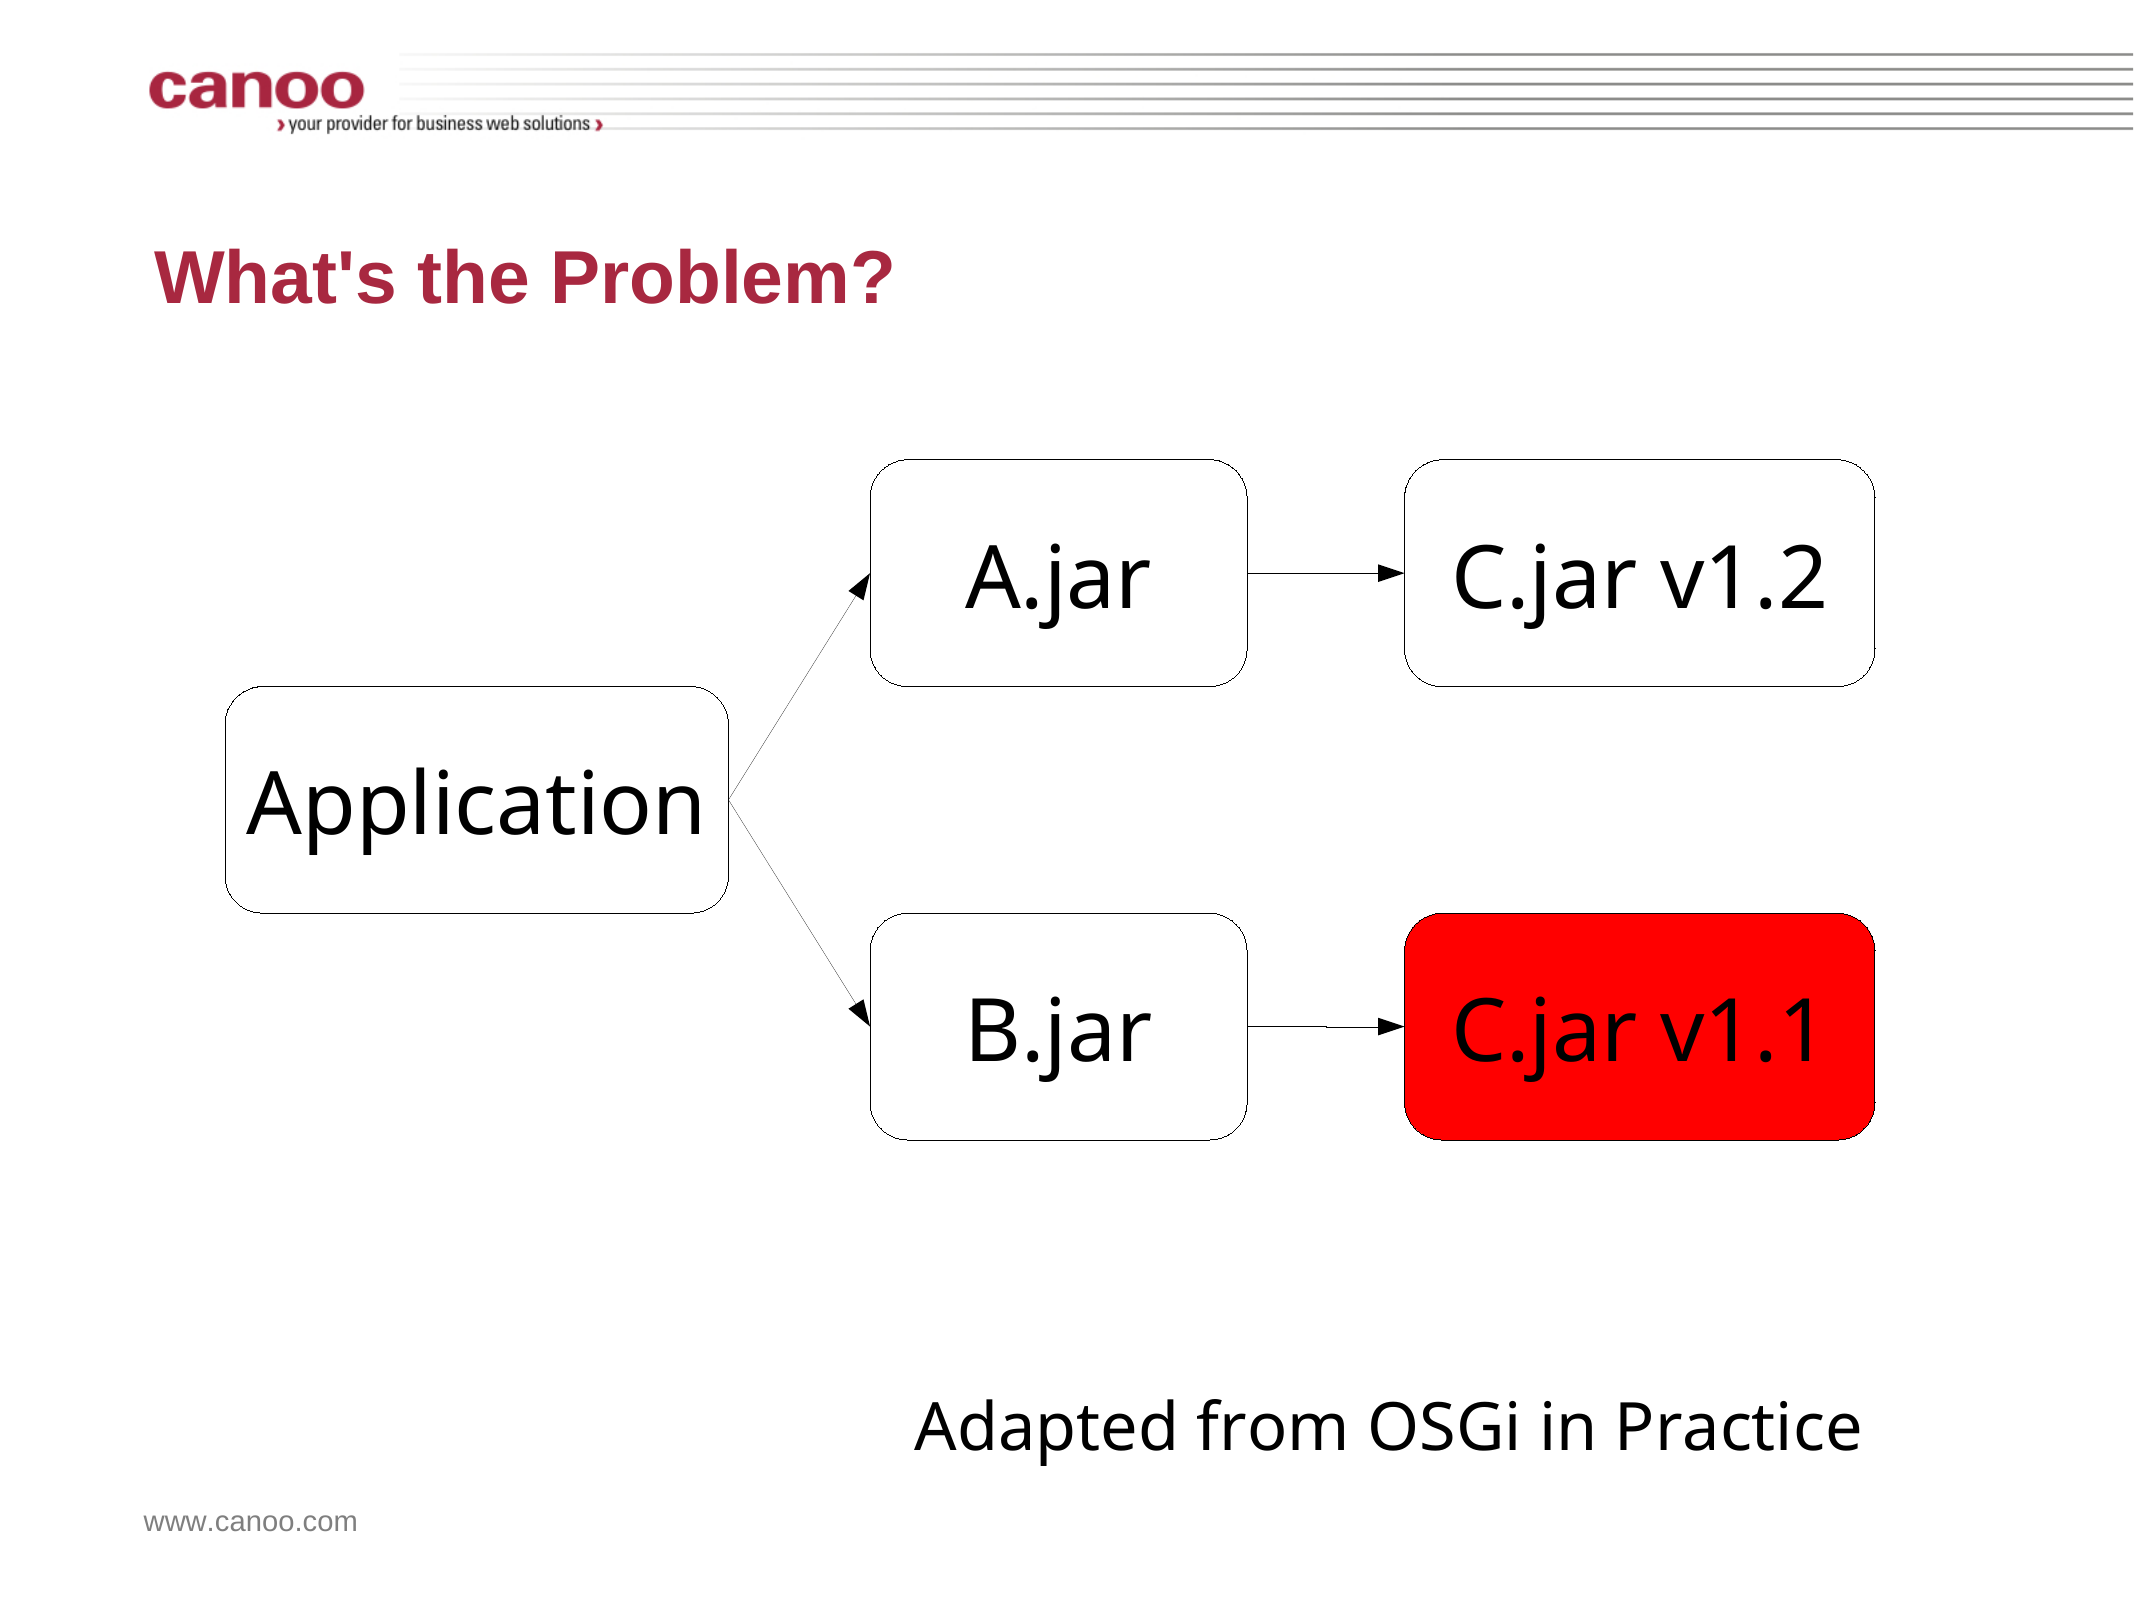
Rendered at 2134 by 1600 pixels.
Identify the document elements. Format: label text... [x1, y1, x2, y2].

text_box C.jar v1.2 [1404, 459, 1876, 687]
title What's the Problem? [145, 220, 1961, 328]
picture [0, 21, 2134, 188]
text_box B.jar [870, 913, 1248, 1141]
text_box Adapted from OSGi in Practice [900, 1376, 1988, 1501]
text_box C.jar v1.1 [1404, 913, 1876, 1141]
text_box A.jar [870, 459, 1248, 687]
text_box Application [225, 686, 729, 914]
